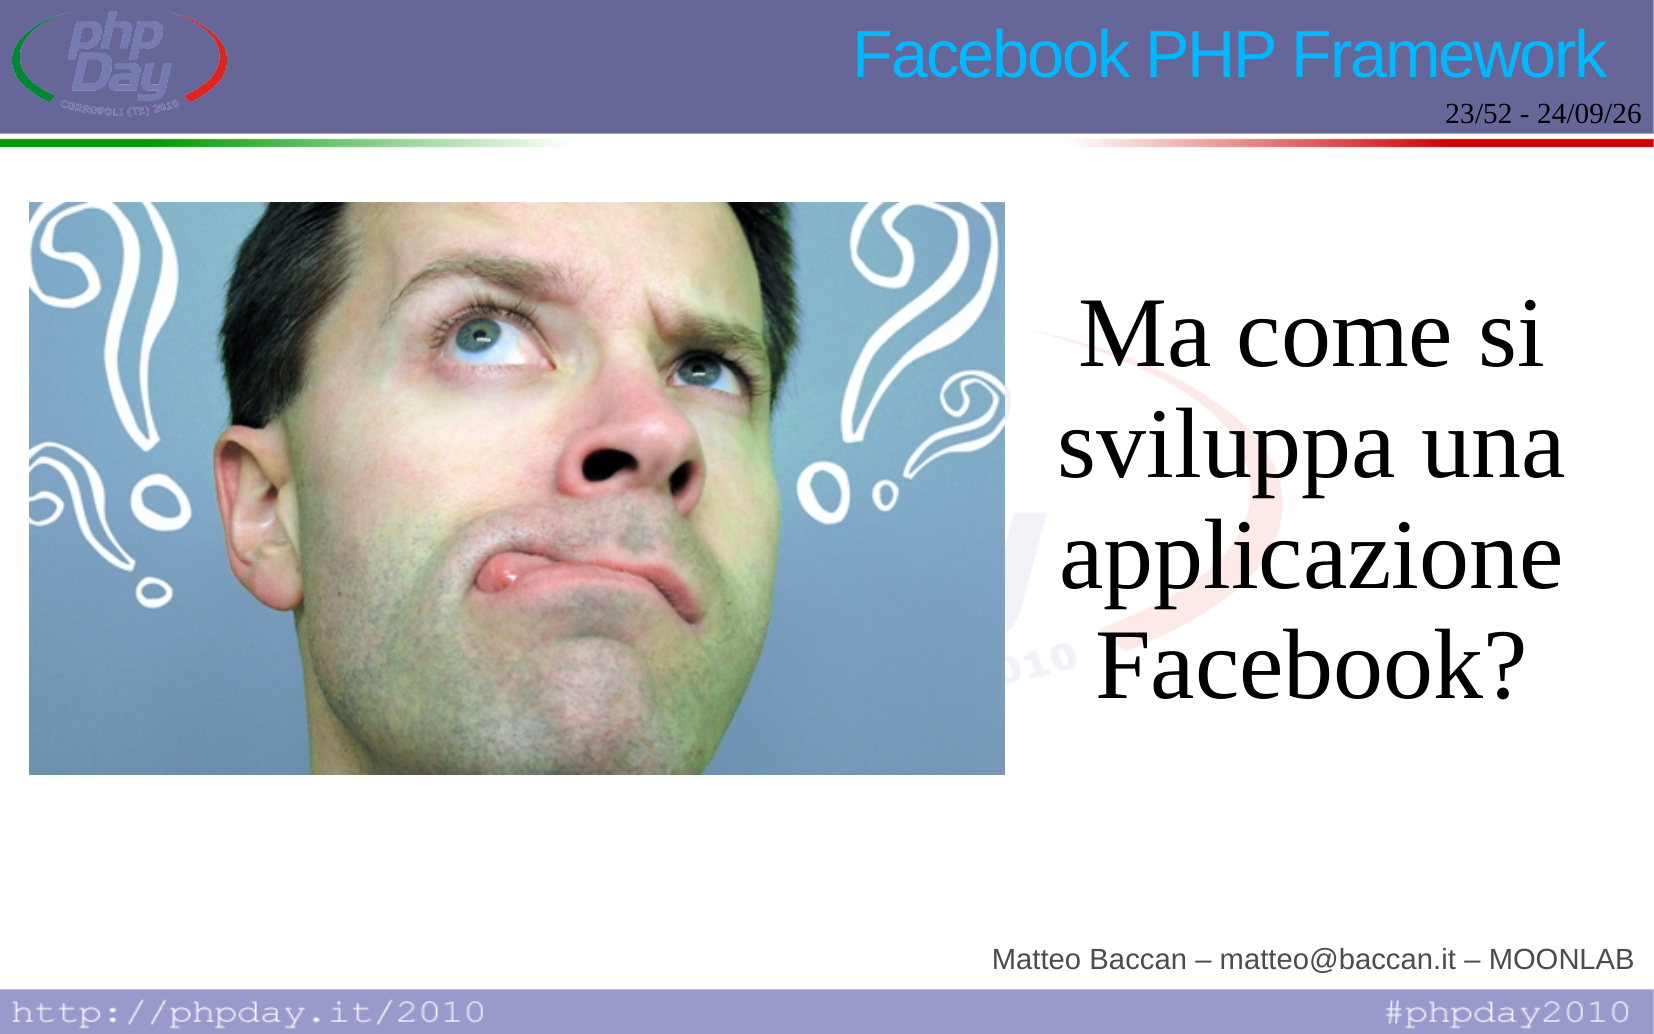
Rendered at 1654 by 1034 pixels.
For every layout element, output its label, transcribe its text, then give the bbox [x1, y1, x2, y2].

title Facebook PHP Framework [132, 5, 1609, 103]
picture [0, 0, 1654, 1034]
text_box Ma come si sviluppa una applicazione Facebook? [1028, 270, 1596, 729]
